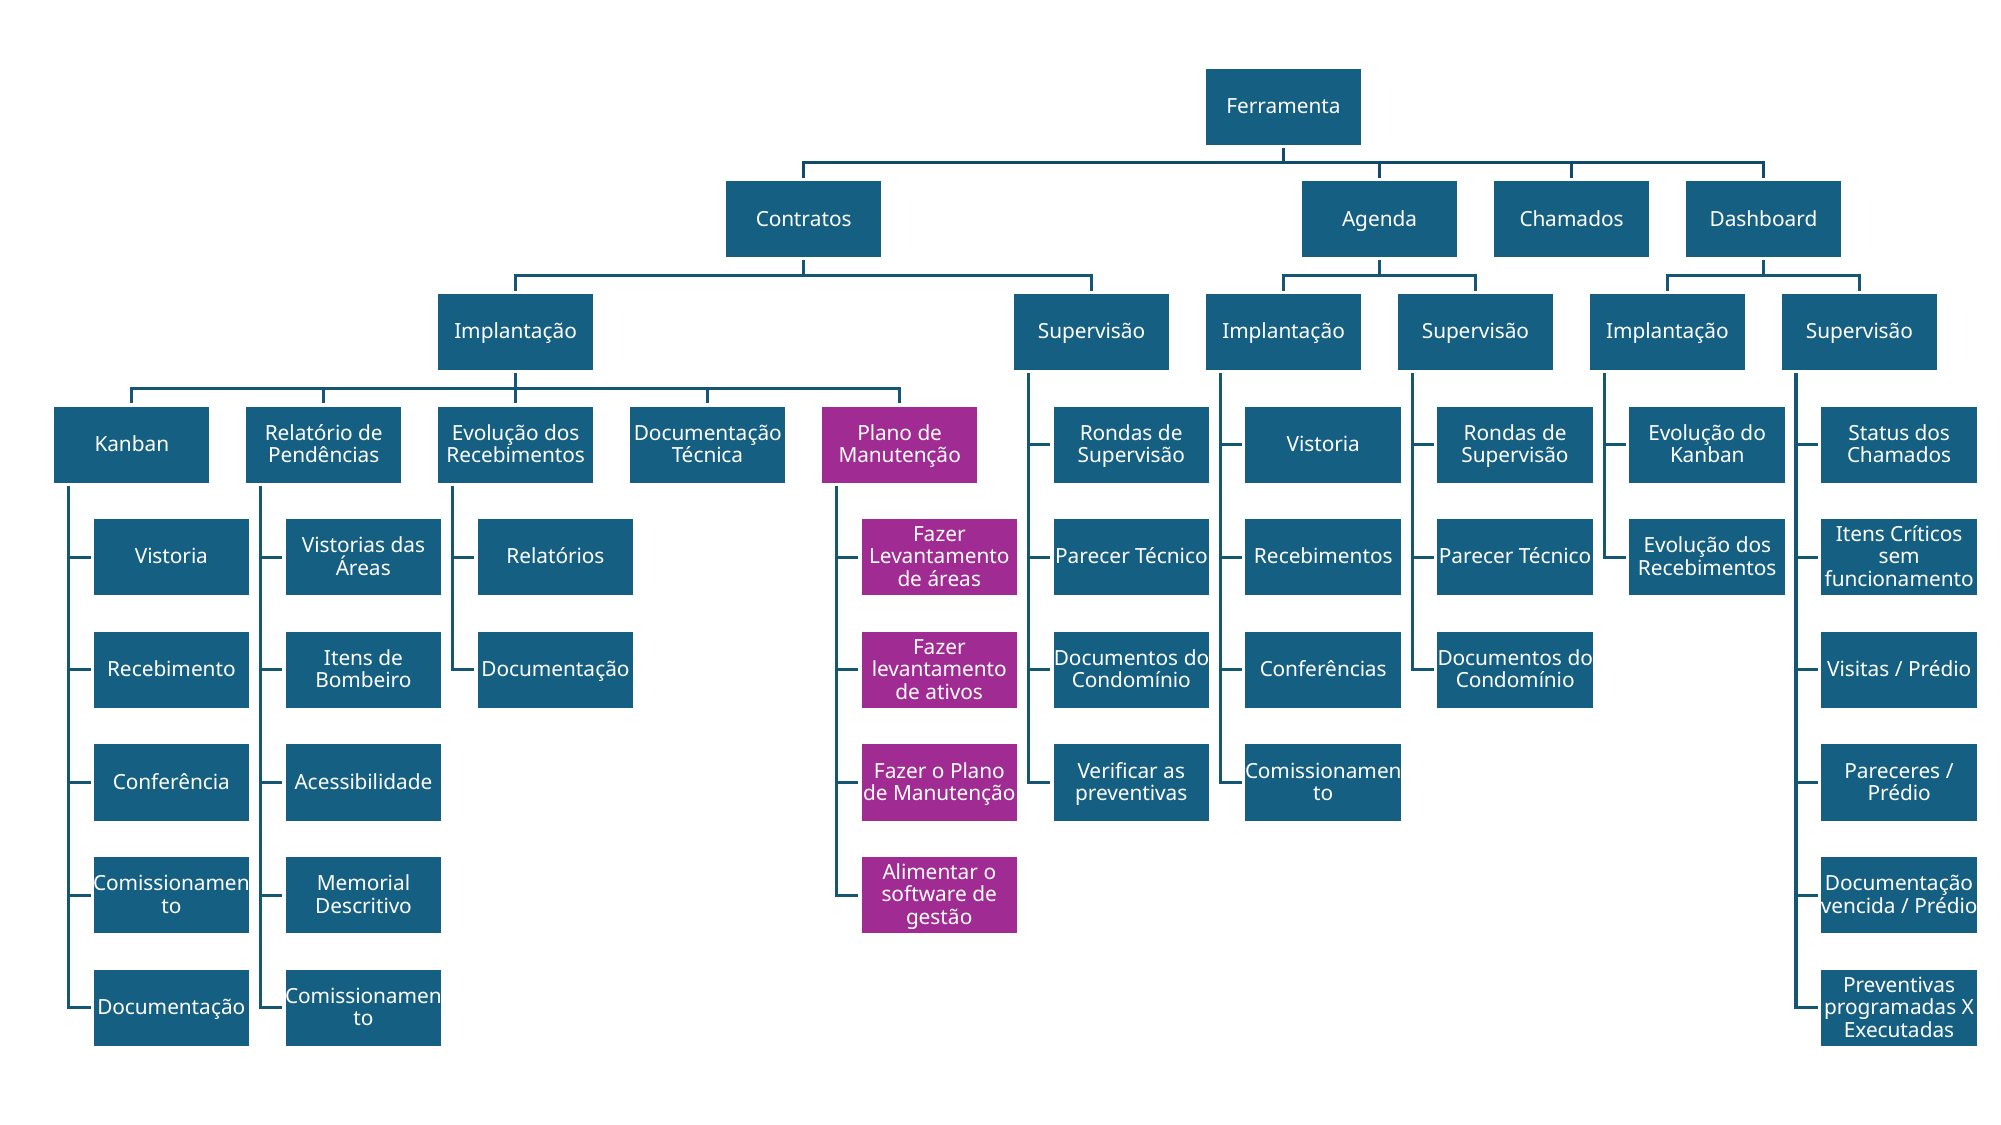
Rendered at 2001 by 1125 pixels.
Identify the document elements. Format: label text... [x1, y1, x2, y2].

text_box Alimentar o software de gestão [859, 855, 1019, 935]
text_box Vistorias das Áreas [284, 517, 443, 597]
text_box Documentação vencida / Prédio [1819, 855, 1979, 935]
text_box Vistoria [1243, 404, 1403, 485]
text_box Implantação [1588, 292, 1747, 372]
text_box Evolução dos Recebimentos [436, 404, 595, 485]
text_box Documentação Técnica [628, 404, 787, 485]
text_box Supervisão [1012, 292, 1171, 372]
text_box Fazer o Plano de Manutenção [859, 742, 1019, 823]
text_box Agenda [1300, 179, 1459, 259]
text_box Documentação [476, 630, 635, 710]
text_box Chamados [1492, 179, 1651, 259]
text_box Itens Críticos sem funcionamento [1819, 517, 1979, 597]
text_box Relatório de Pendências [244, 404, 403, 485]
text_box Evolução dos Recebimentos [1627, 517, 1787, 597]
text_box Relatórios [476, 517, 635, 597]
text_box Vistoria [92, 517, 251, 597]
text_box Pareceres / Prédio [1819, 742, 1979, 823]
text_box Rondas de Supervisão [1051, 404, 1211, 485]
text_box Implantação [1204, 292, 1363, 372]
text_box Contratos [724, 179, 883, 259]
text_box Kanban [52, 404, 212, 485]
text_box Status dos Chamados [1819, 404, 1979, 485]
text_box Memorial Descritivo [284, 855, 443, 935]
text_box Rondas de Supervisão [1435, 404, 1595, 485]
text_box Fazer levantamento de ativos [859, 630, 1019, 710]
text_box Fazer Levantamento de áreas [859, 517, 1019, 597]
text_box Preventivas programadas X Executadas [1819, 968, 1979, 1048]
text_box Evolução do Kanban [1627, 404, 1787, 485]
text_box Ferramenta [1204, 67, 1363, 147]
text_box Documentação [92, 968, 251, 1048]
text_box Implantação [436, 292, 595, 372]
text_box Conferências [1243, 630, 1403, 710]
text_box Supervisão [1780, 292, 1939, 372]
text_box Recebimentos [1243, 517, 1403, 597]
text_box Comissionamento [284, 968, 443, 1048]
text_box Comissionamento [92, 855, 251, 935]
text_box Dashboard [1684, 179, 1843, 259]
text_box Verificar as preventivas [1051, 742, 1211, 823]
text_box Documentos do Condomínio [1435, 630, 1595, 710]
text_box Documentos do Condomínio [1051, 630, 1211, 710]
text_box Recebimento [92, 630, 251, 710]
text_box Parecer Técnico [1051, 517, 1211, 597]
text_box Comissionamento [1243, 742, 1403, 823]
text_box Itens de Bombeiro [284, 630, 443, 710]
text_box Plano de Manutenção [820, 404, 979, 485]
text_box Conferência [92, 742, 251, 823]
text_box Visitas / Prédio [1819, 630, 1979, 710]
text_box Parecer Técnico [1435, 517, 1595, 597]
text_box Supervisão [1396, 292, 1555, 372]
text_box Acessibilidade [284, 742, 443, 823]
